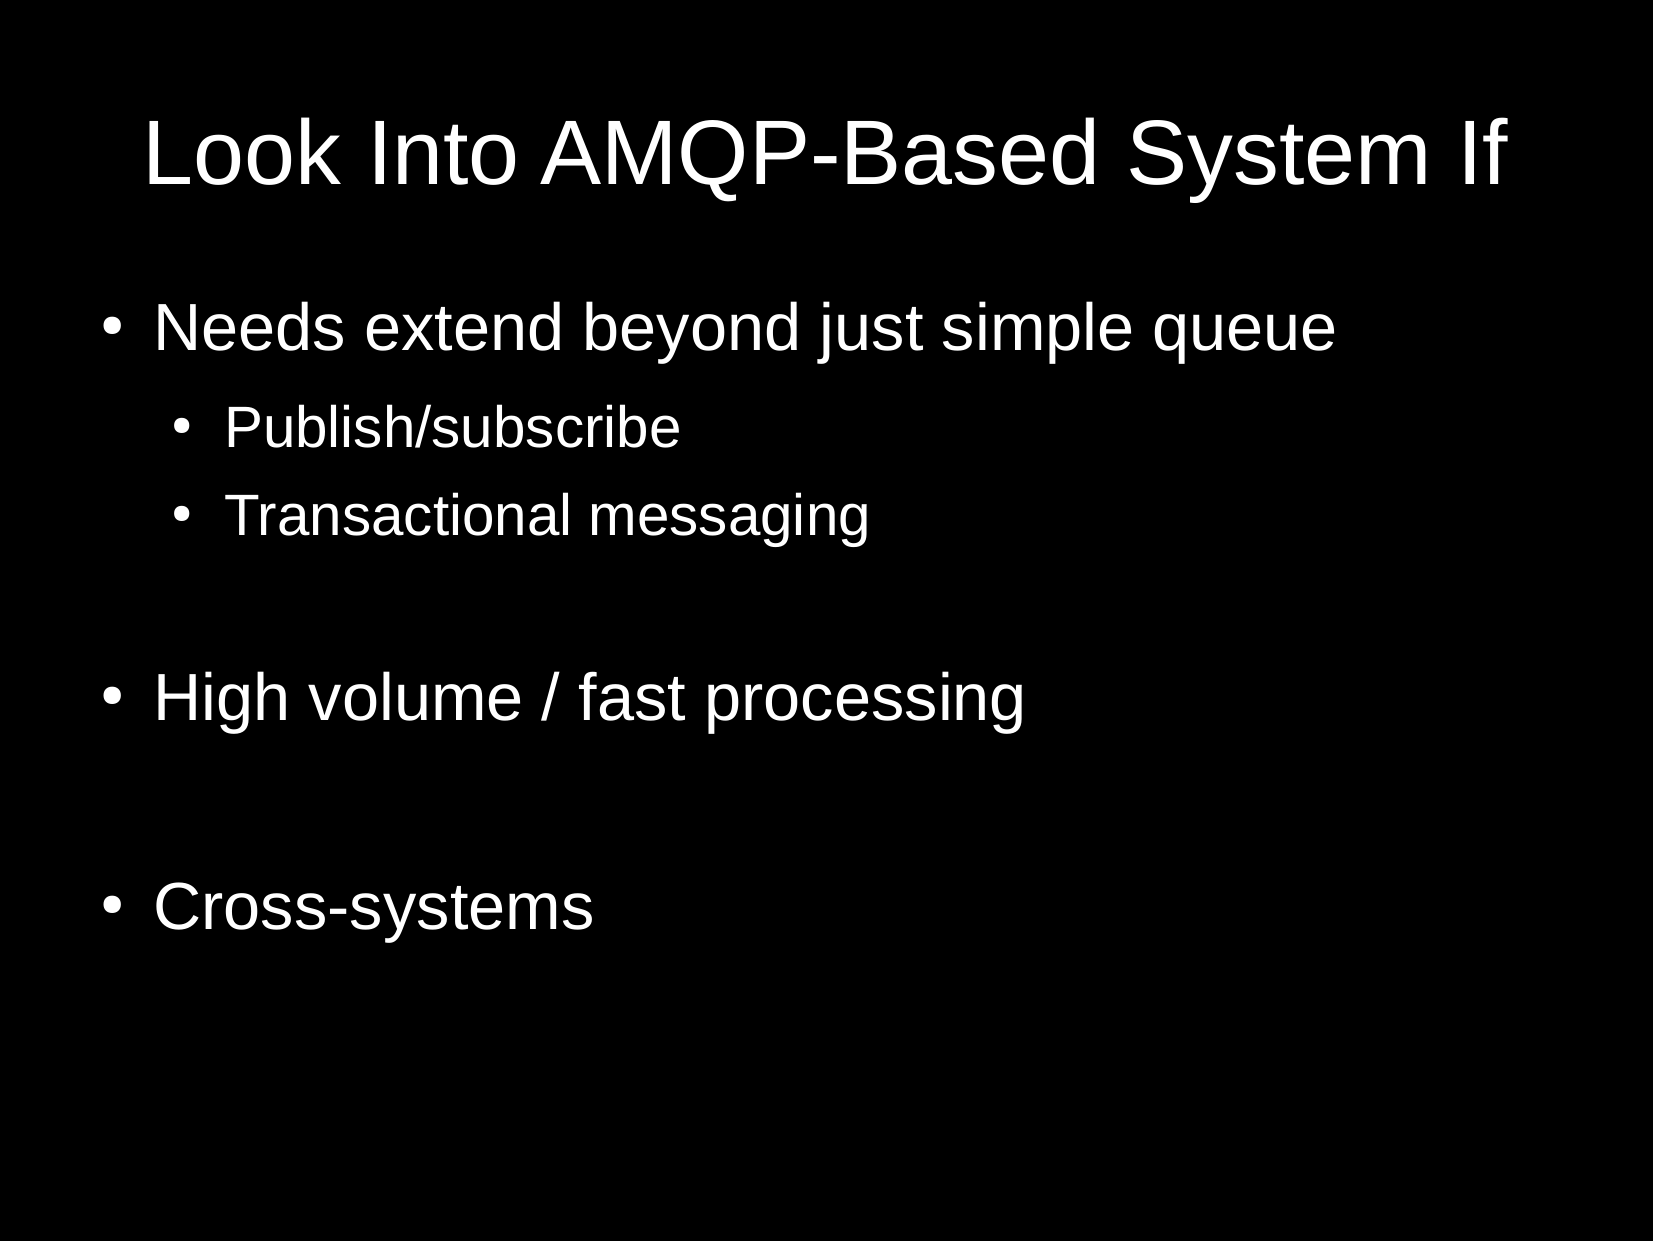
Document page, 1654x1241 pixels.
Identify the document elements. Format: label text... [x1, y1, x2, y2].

title Look Into AMQP-Based System If [82, 49, 1571, 257]
list Needs extend beyond just simple queue Publish/subscribe Transactional messaging High volume / fast processing Cross-systems [82, 290, 1571, 1109]
